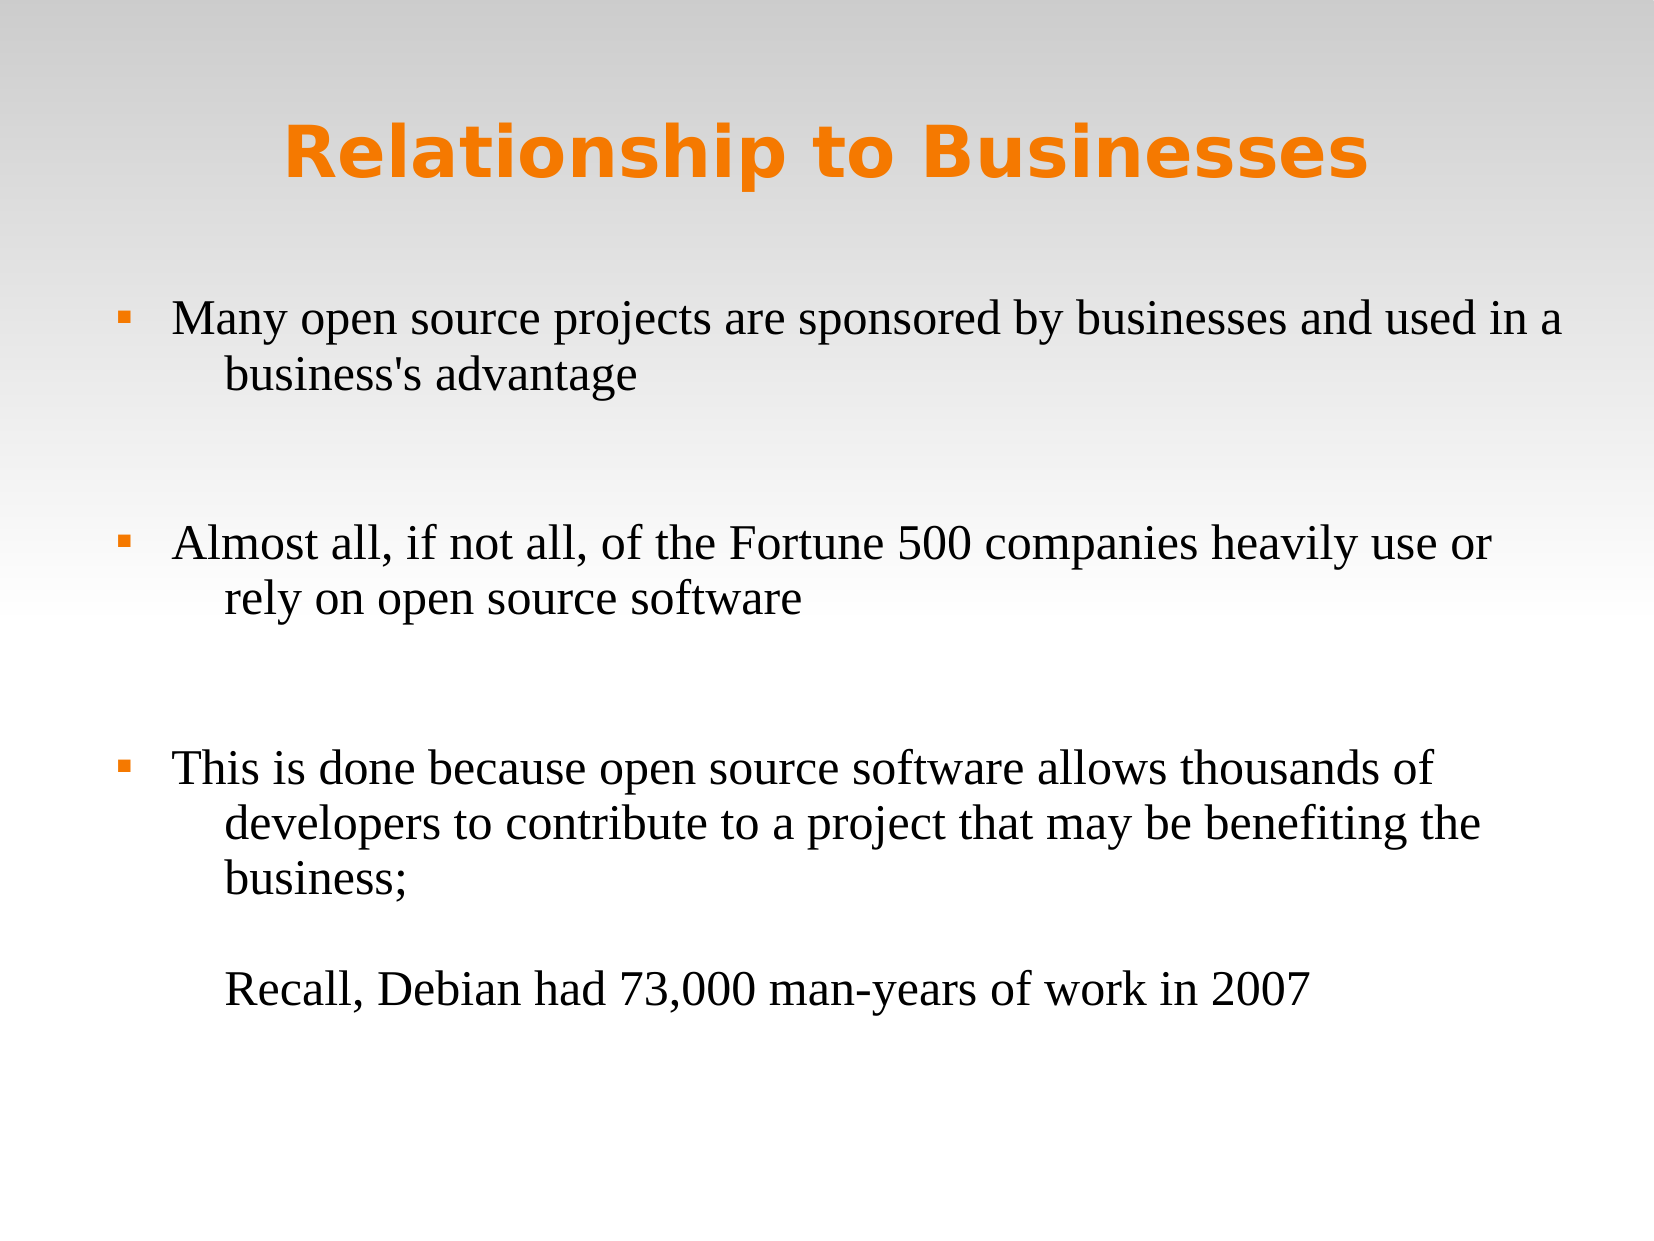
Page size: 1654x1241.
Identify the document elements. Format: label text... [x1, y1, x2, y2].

title Relationship to Businesses [82, 49, 1571, 257]
list Many open source projects are sponsored by businesses and used in a business's advantage Almost all, if not all, of the Fortune 500 companies heavily use or rely on open source software This is done because open source software allows thousands of developers to contribute to a project that may be benefiting the business; Recall, Debian had 73,000 man-years of work in 2007 [82, 290, 1571, 1109]
